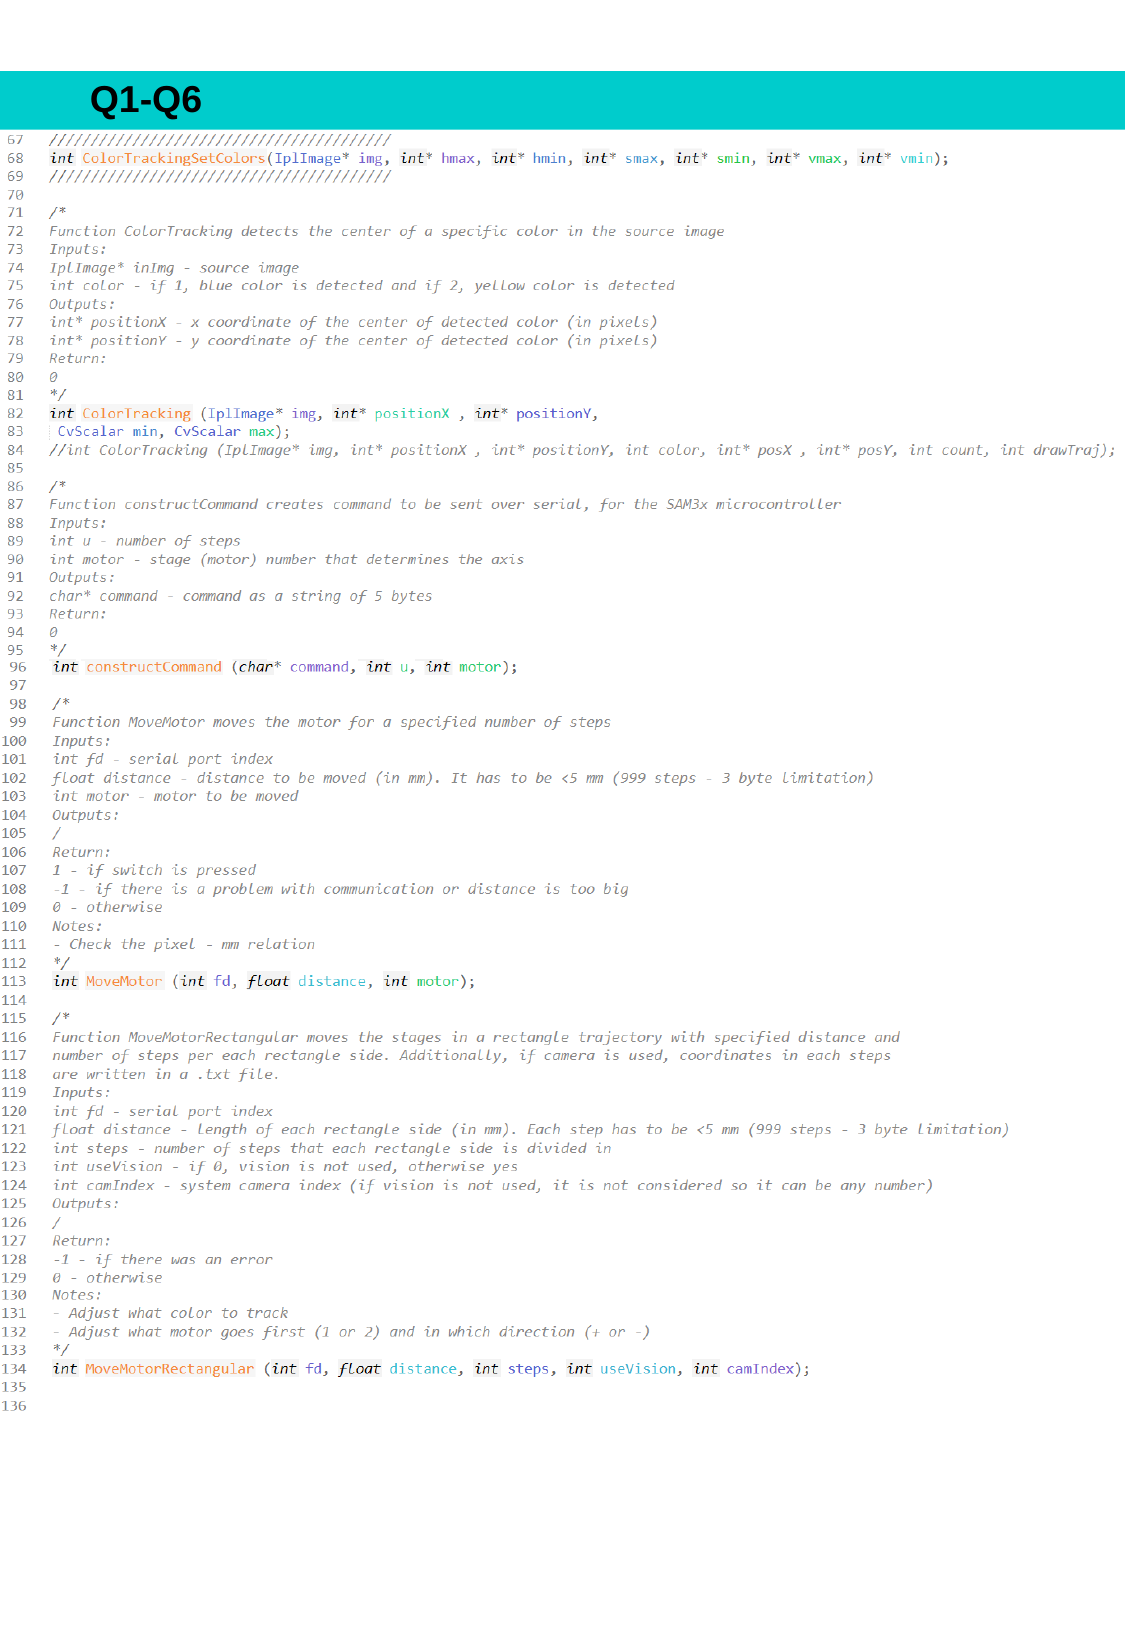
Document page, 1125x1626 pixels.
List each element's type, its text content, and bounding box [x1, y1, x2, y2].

picture [0, 131, 1125, 1415]
text_box Q1-Q6 [0, 71, 1125, 130]
